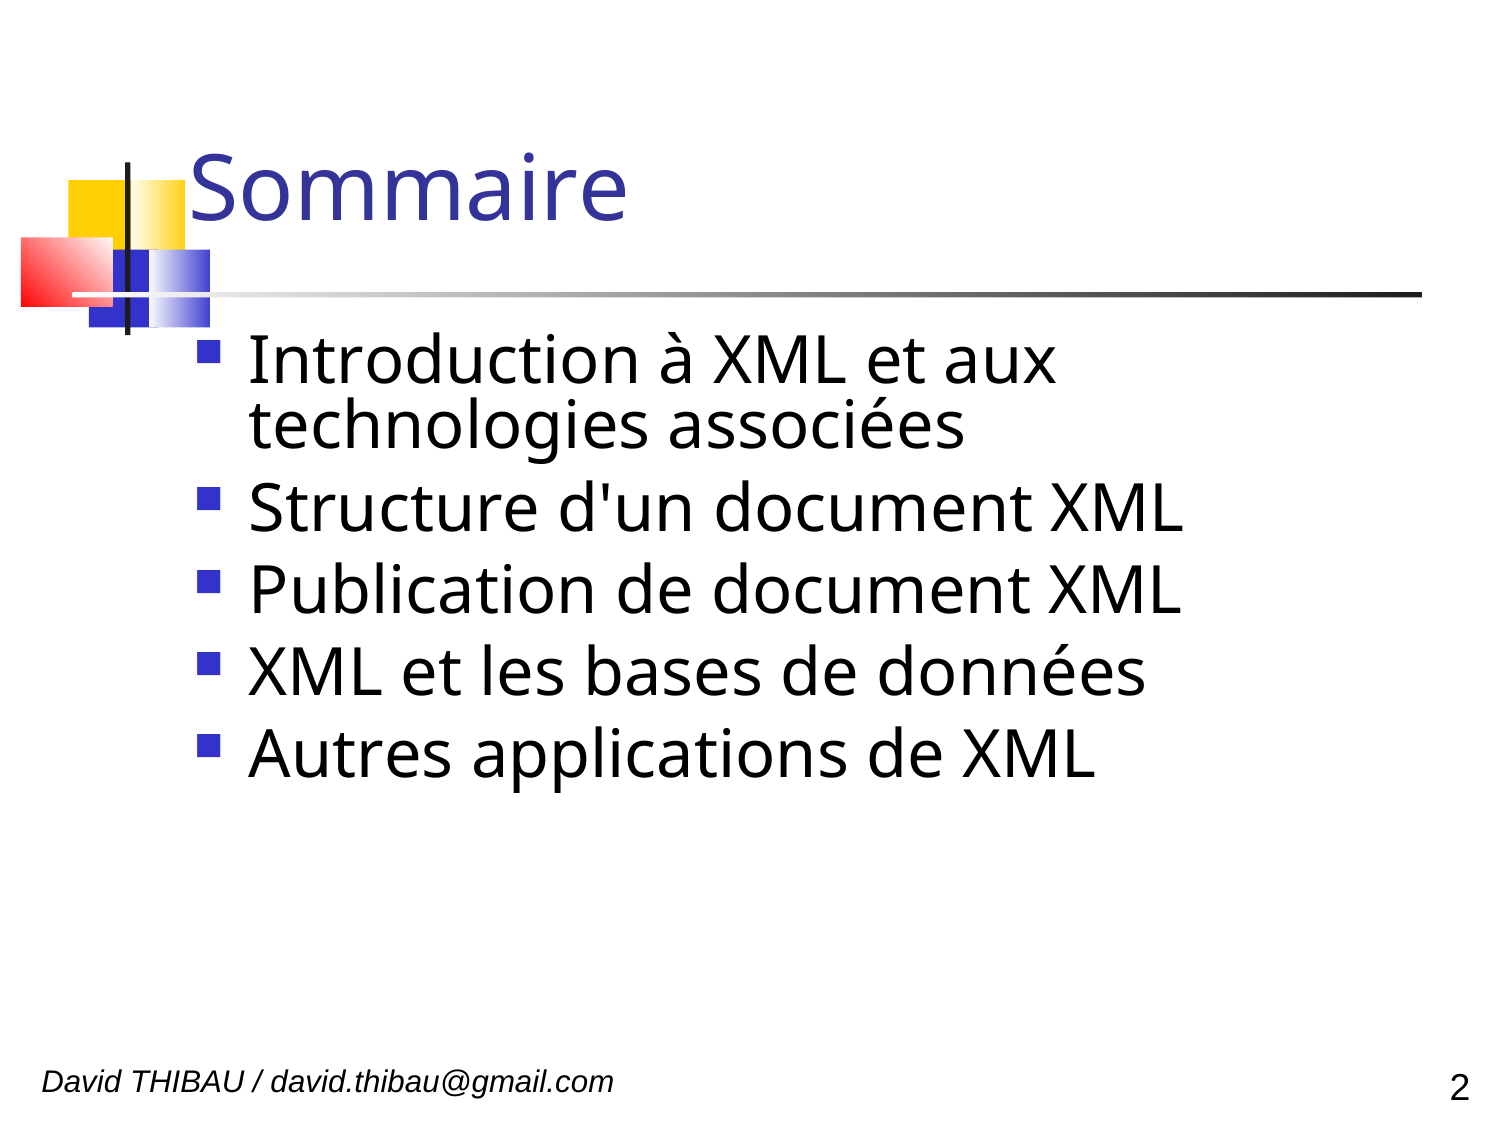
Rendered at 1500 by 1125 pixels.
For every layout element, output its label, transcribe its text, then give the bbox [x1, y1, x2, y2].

title Sommaire [188, 112, 1467, 276]
list Introduction à XML et aux technologies associées Structure d'un document XML Publication de document XML XML et les bases de données Autres applications de XML [193, 331, 1469, 792]
